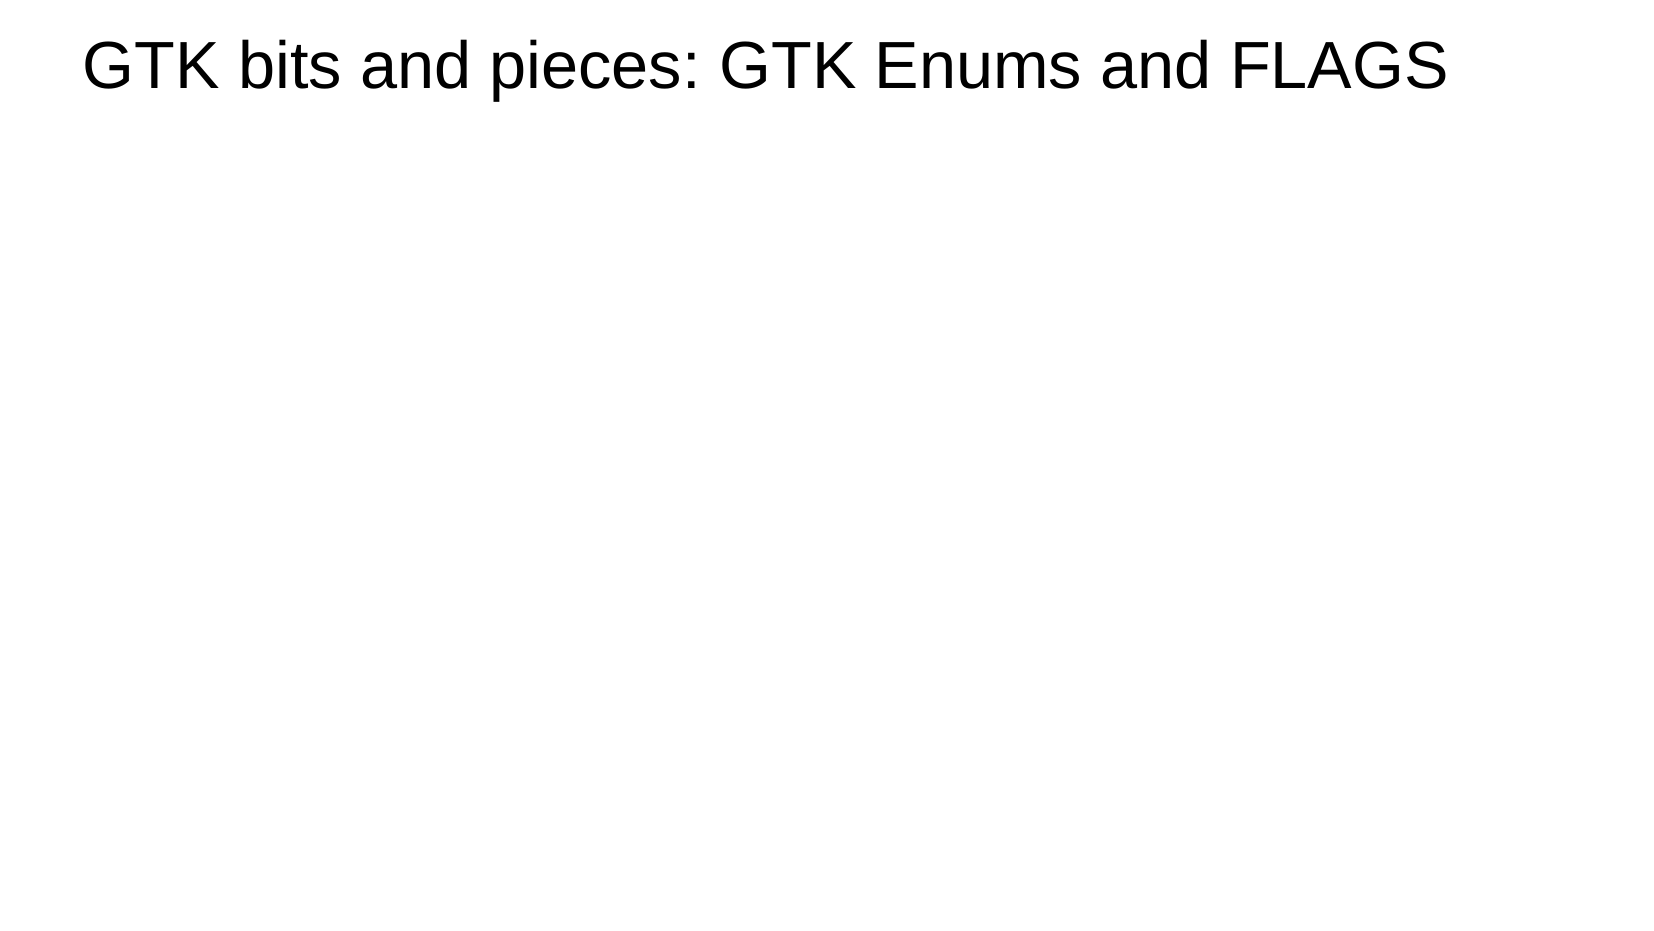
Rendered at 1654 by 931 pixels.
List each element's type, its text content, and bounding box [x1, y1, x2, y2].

title GTK bits and pieces: GTK Enums and FLAGS [82, 28, 1571, 104]
